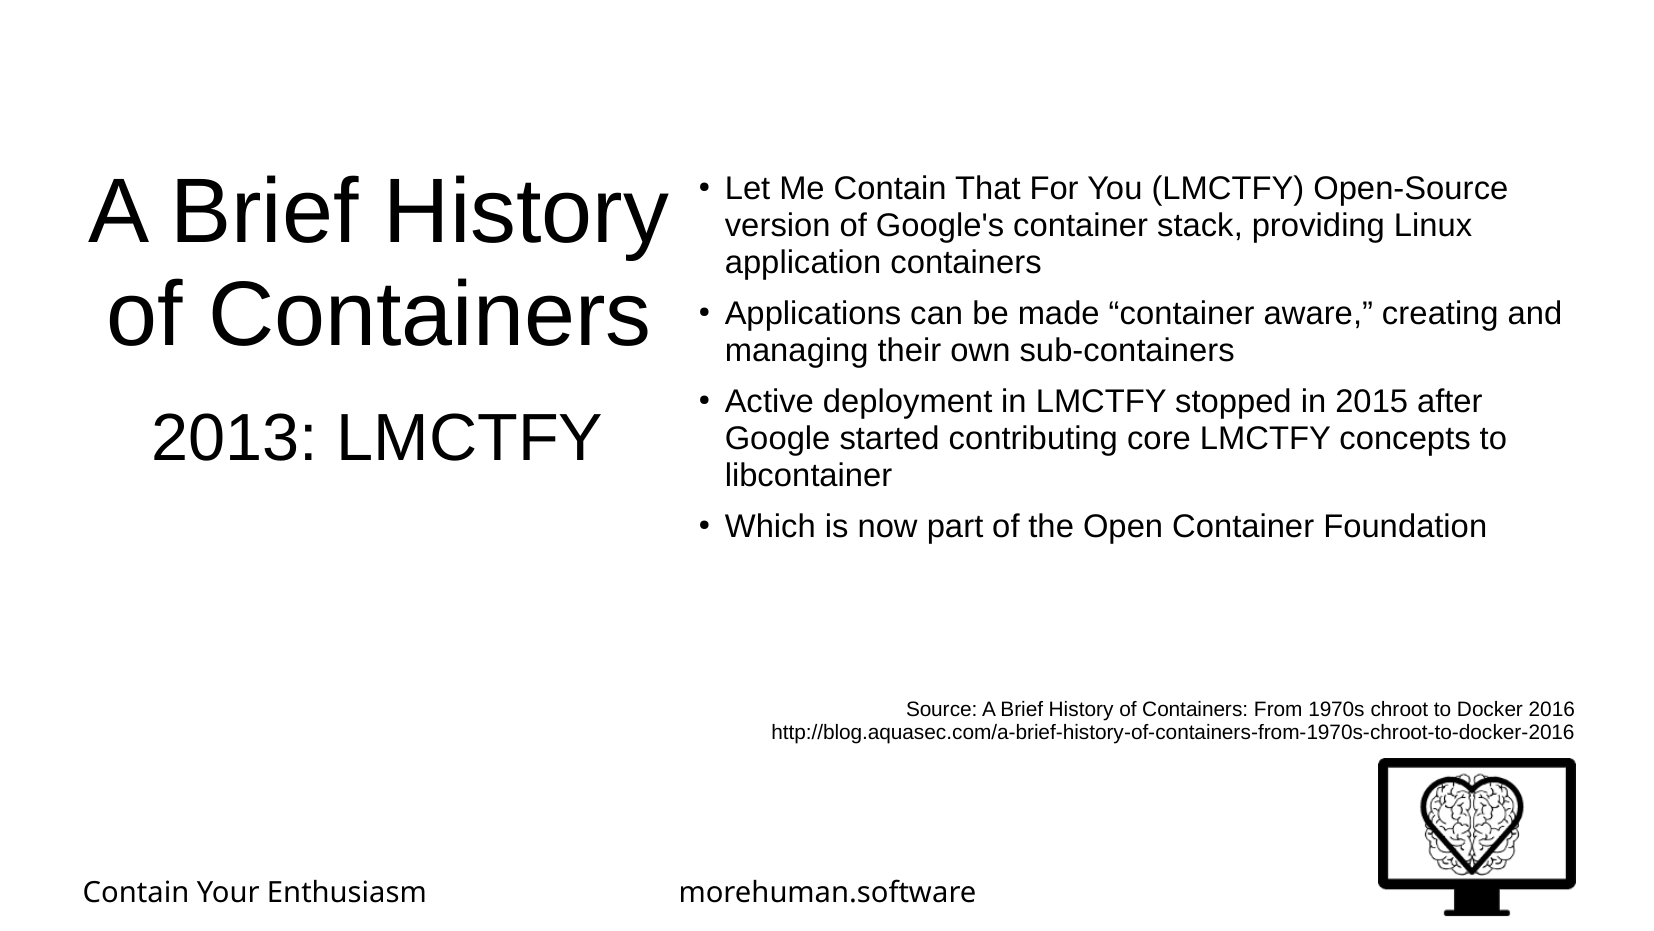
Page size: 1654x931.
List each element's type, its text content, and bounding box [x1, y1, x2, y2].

text_box Source: A Brief History of Containers: From 1970s chroot to Docker 2016 http://blog.aquasec.com/a-brief-history-of-containers-from-1970s-chroot-to-docker-2016 [734, 689, 1590, 775]
text_box 2013: LMCTFY [81, 400, 674, 705]
list Let Me Contain That For You (LMCTFY) Open-Source version of Google's container stack, providing Linux application containers Applications can be made “container aware,” creating and managing their own sub-containers Active deployment in LMCTFY stopped in 2015 after Google started contributing core LMCTFY concepts to libcontainer Which is now part of the Open Container Foundation [690, 169, 1572, 545]
title A Brief History of Containers [83, 154, 676, 371]
picture [1378, 775, 1576, 925]
